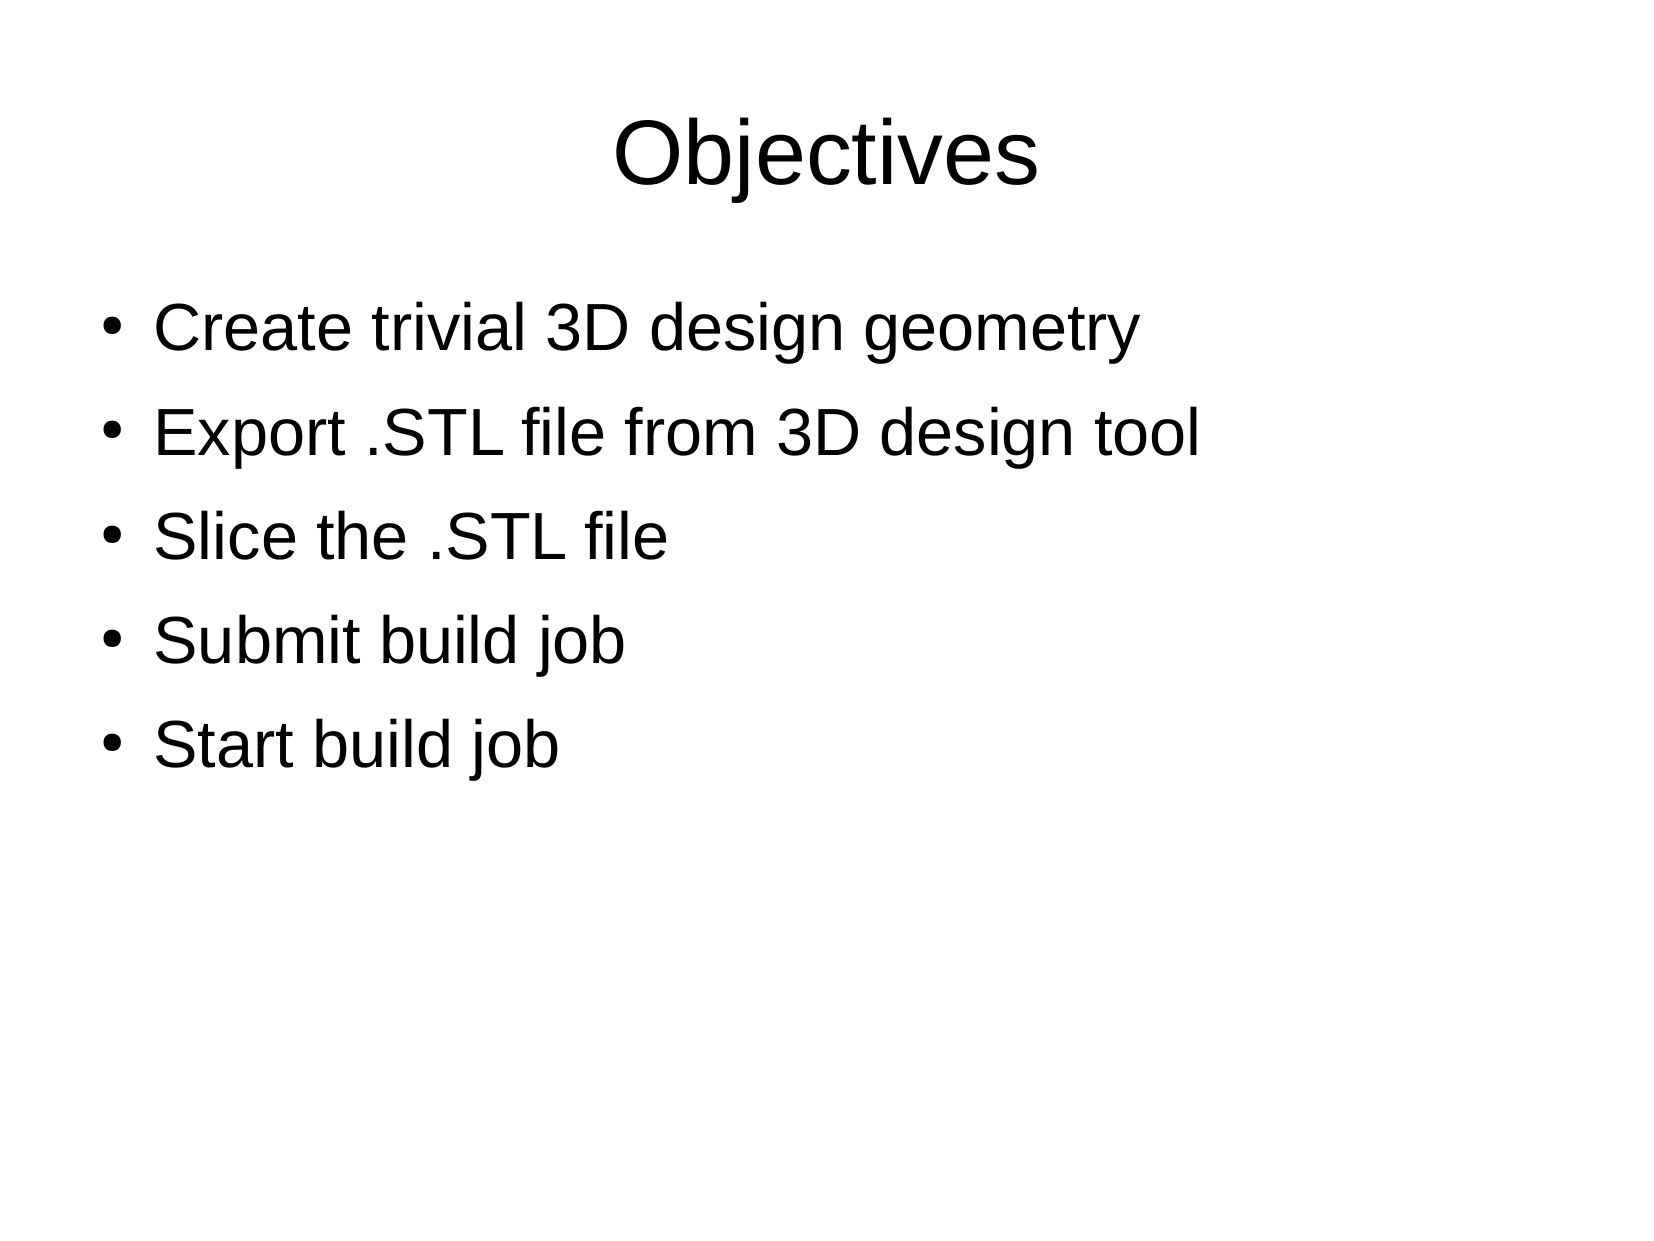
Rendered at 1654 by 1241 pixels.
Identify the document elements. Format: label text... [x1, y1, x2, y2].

title Objectives [82, 49, 1571, 257]
list Create trivial 3D design geometry Export .STL file from 3D design tool Slice the .STL file Submit build job Start build job [82, 290, 1571, 1010]
